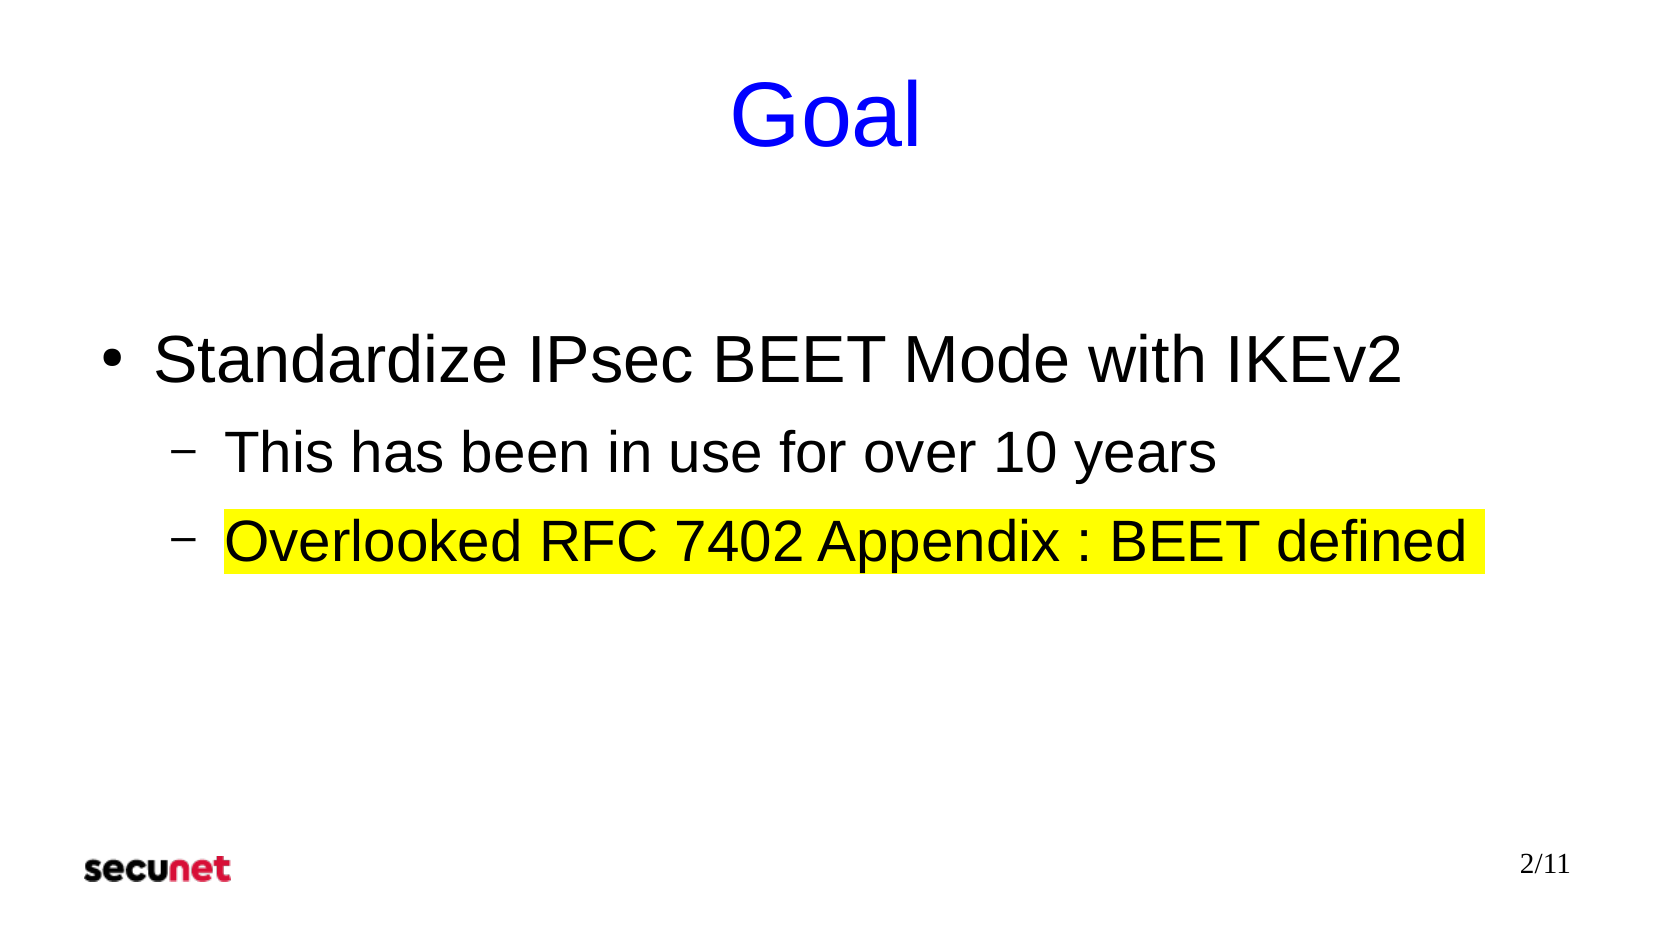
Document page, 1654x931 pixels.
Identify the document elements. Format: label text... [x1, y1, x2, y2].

list Standardize IPsec BEET Mode with IKEv2 This has been in use for over 10 years Overlooked RFC 7402 Appendix : BEET defined [82, 217, 1571, 758]
picture [84, 856, 231, 882]
title Goal [82, 37, 1571, 193]
